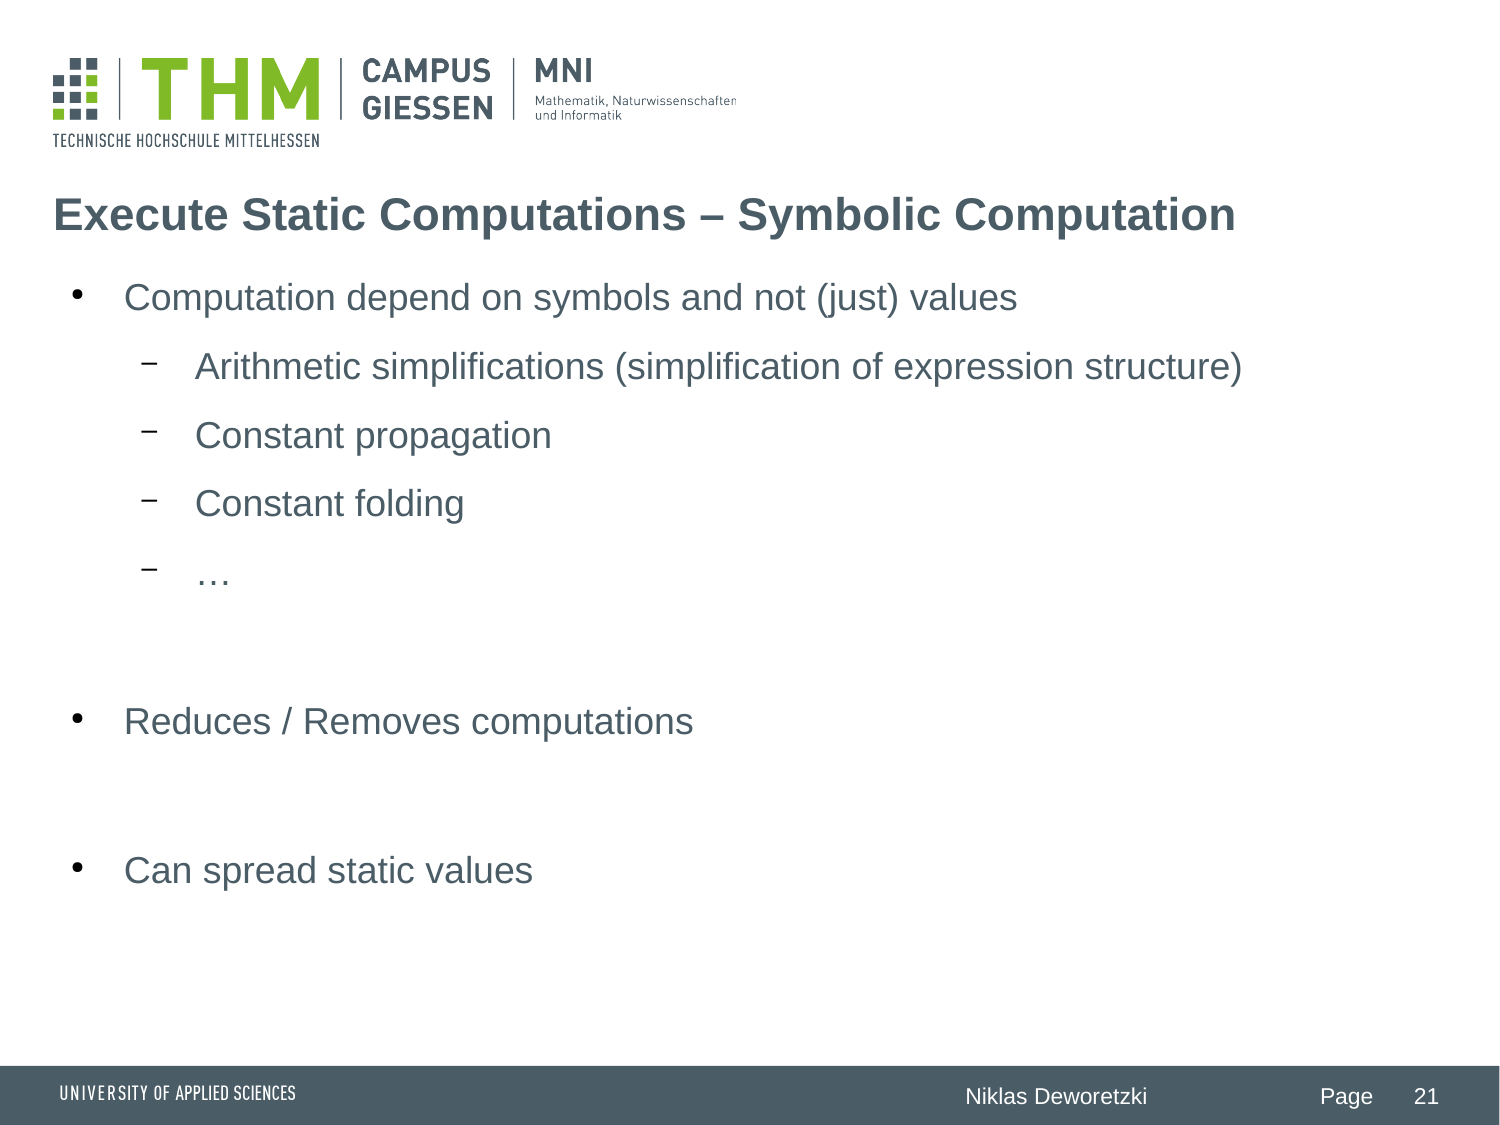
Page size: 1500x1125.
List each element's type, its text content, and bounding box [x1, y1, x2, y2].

list Computation depend on symbols and not (just) values Arithmetic simplifications (simplification of expression structure) Constant propagation Constant folding … Reduces / Removes computations Can spread static values [53, 265, 1436, 1024]
picture [53, 58, 736, 147]
title Execute Static Computations – Symbolic Computation [53, 177, 1435, 265]
picture [59, 1082, 296, 1104]
slide_number <number> [1376, 1073, 1455, 1118]
